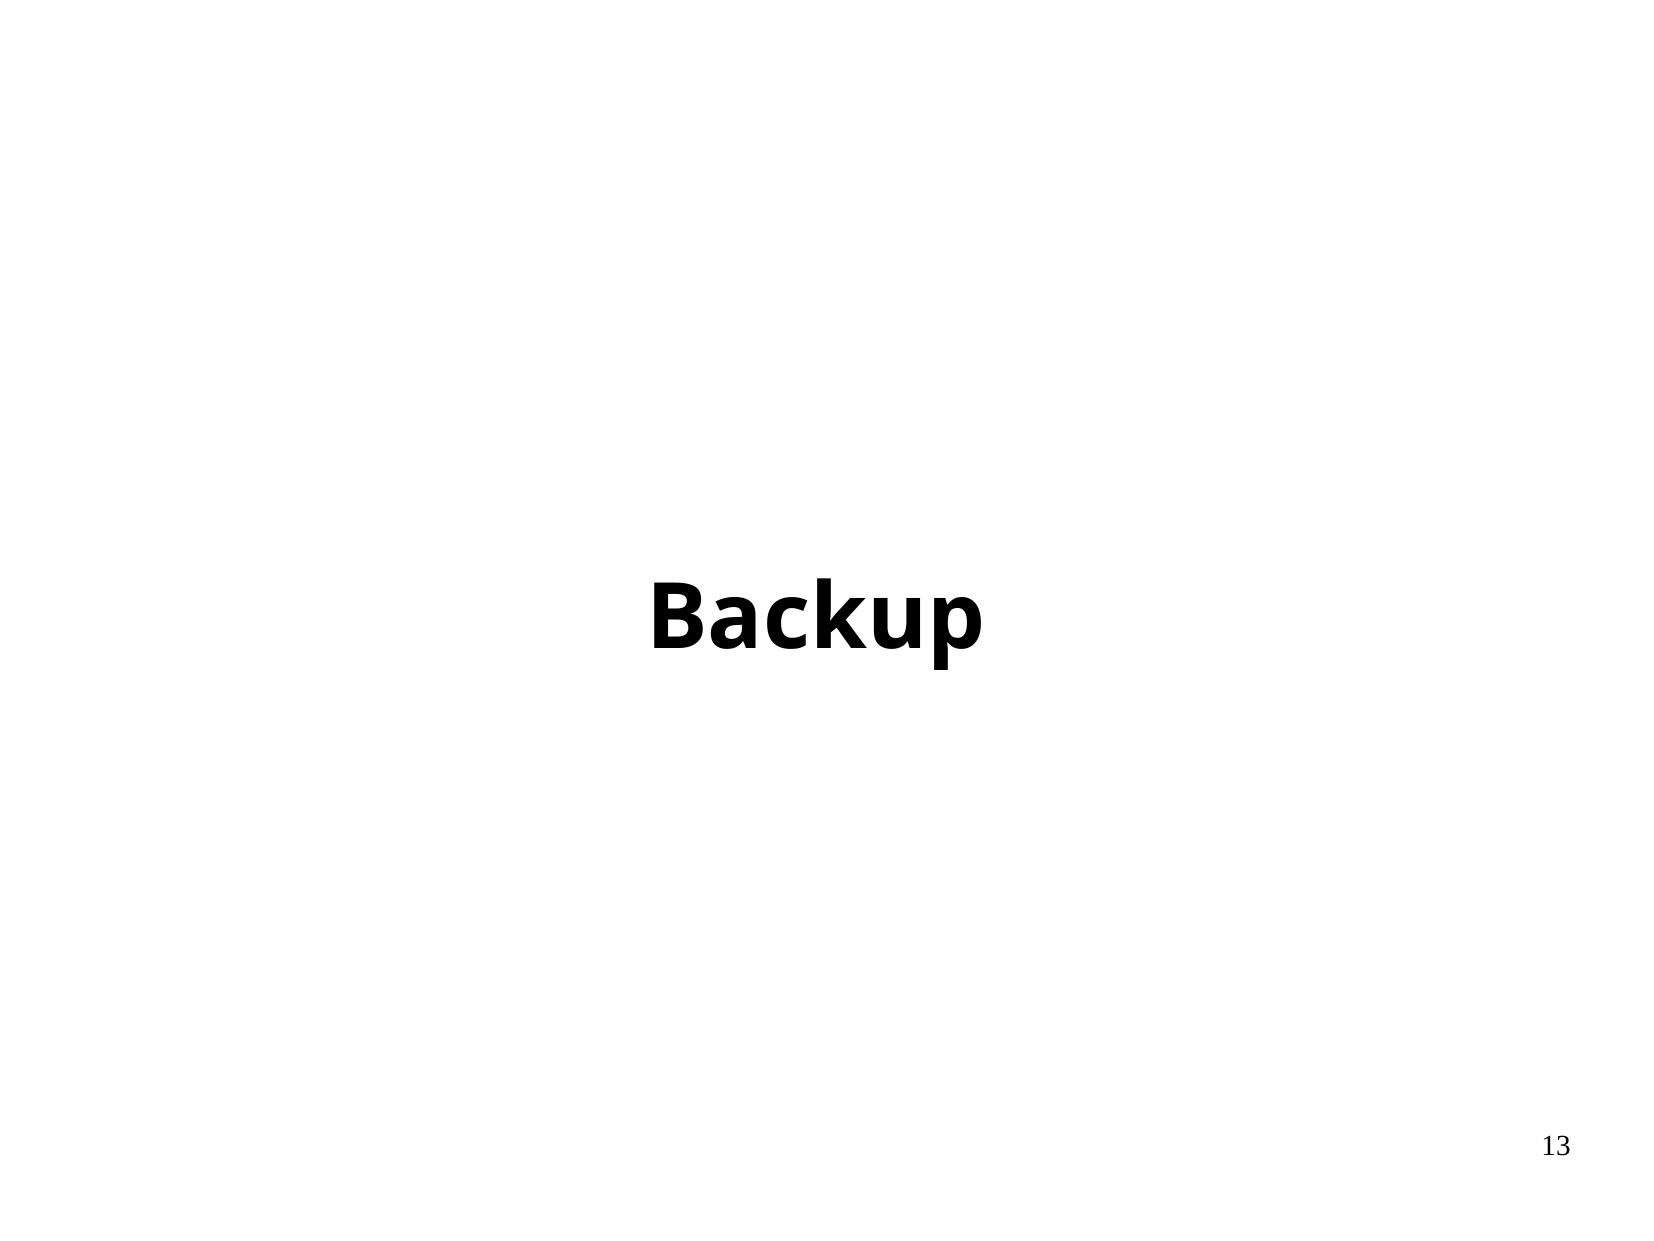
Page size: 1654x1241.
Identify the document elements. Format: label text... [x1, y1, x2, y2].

title Backup [71, 510, 1561, 718]
